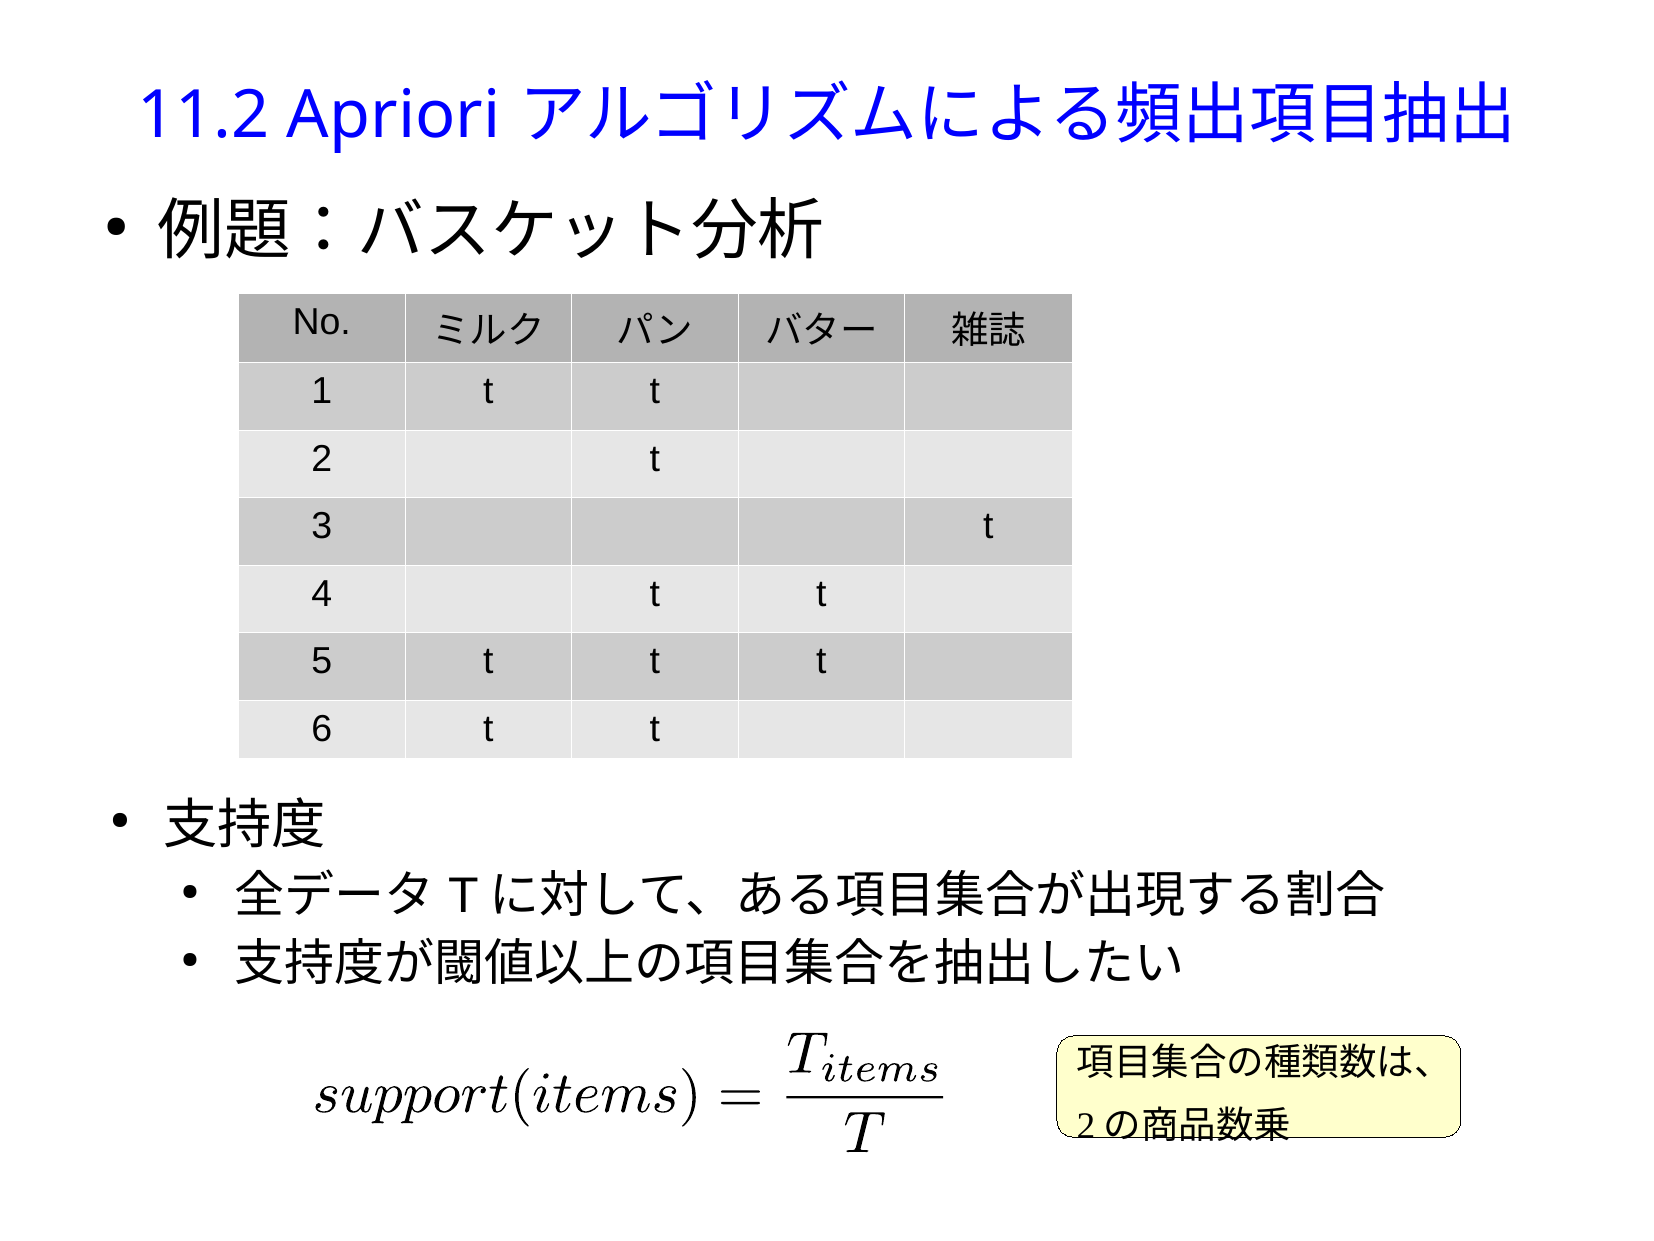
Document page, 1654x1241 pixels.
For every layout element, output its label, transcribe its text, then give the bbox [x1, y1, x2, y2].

table_cell 4 [239, 566, 405, 632]
table_cell [739, 701, 904, 758]
table_cell t [905, 498, 1072, 565]
table_cell [905, 566, 1072, 632]
text_box 項目集合の種類数は、 2の商品数乗 [1056, 1035, 1461, 1138]
table_cell t [572, 566, 738, 632]
table_cell [905, 701, 1072, 758]
title 11.2 Aprioriアルゴリズムによる頻出項目抽出 [82, 58, 1571, 166]
table_cell 5 [239, 633, 405, 700]
table_cell t [406, 633, 571, 700]
table_cell t [406, 363, 571, 430]
table_header 雑誌 [905, 294, 1072, 362]
table_cell t [739, 566, 904, 632]
table_cell t [572, 431, 738, 497]
table_cell t [572, 701, 738, 758]
table_cell [739, 431, 904, 497]
table_cell 6 [239, 701, 405, 758]
table_cell [406, 566, 571, 632]
table_header ミルク [406, 294, 571, 362]
table_cell [739, 498, 904, 565]
table_header パン [572, 294, 738, 362]
table_header No. [239, 294, 405, 362]
text_box 項目集合の種類数は、 2の商品数乗 [1148, 1119, 1172, 1138]
list 支持度 全データTに対して、ある項目集合が出現する割合 支持度が閾値以上の項目集合を抽出したい [92, 785, 1581, 1047]
table_cell [406, 498, 571, 565]
table_cell 3 [239, 498, 405, 565]
table_cell 1 [239, 363, 405, 430]
table_cell 2 [239, 431, 405, 497]
table_header バター [739, 294, 904, 362]
table_cell [905, 363, 1072, 430]
table_cell t [406, 701, 571, 758]
list 例題：バスケット分析 [86, 182, 1575, 283]
table_cell [905, 633, 1072, 700]
table_cell t [572, 633, 738, 700]
table_cell [905, 431, 1072, 497]
table_cell t [739, 633, 904, 700]
text_box [312, 1032, 944, 1153]
table_cell [739, 363, 904, 430]
table_cell t [572, 363, 738, 430]
table_cell [572, 498, 738, 565]
table_cell [406, 431, 571, 497]
